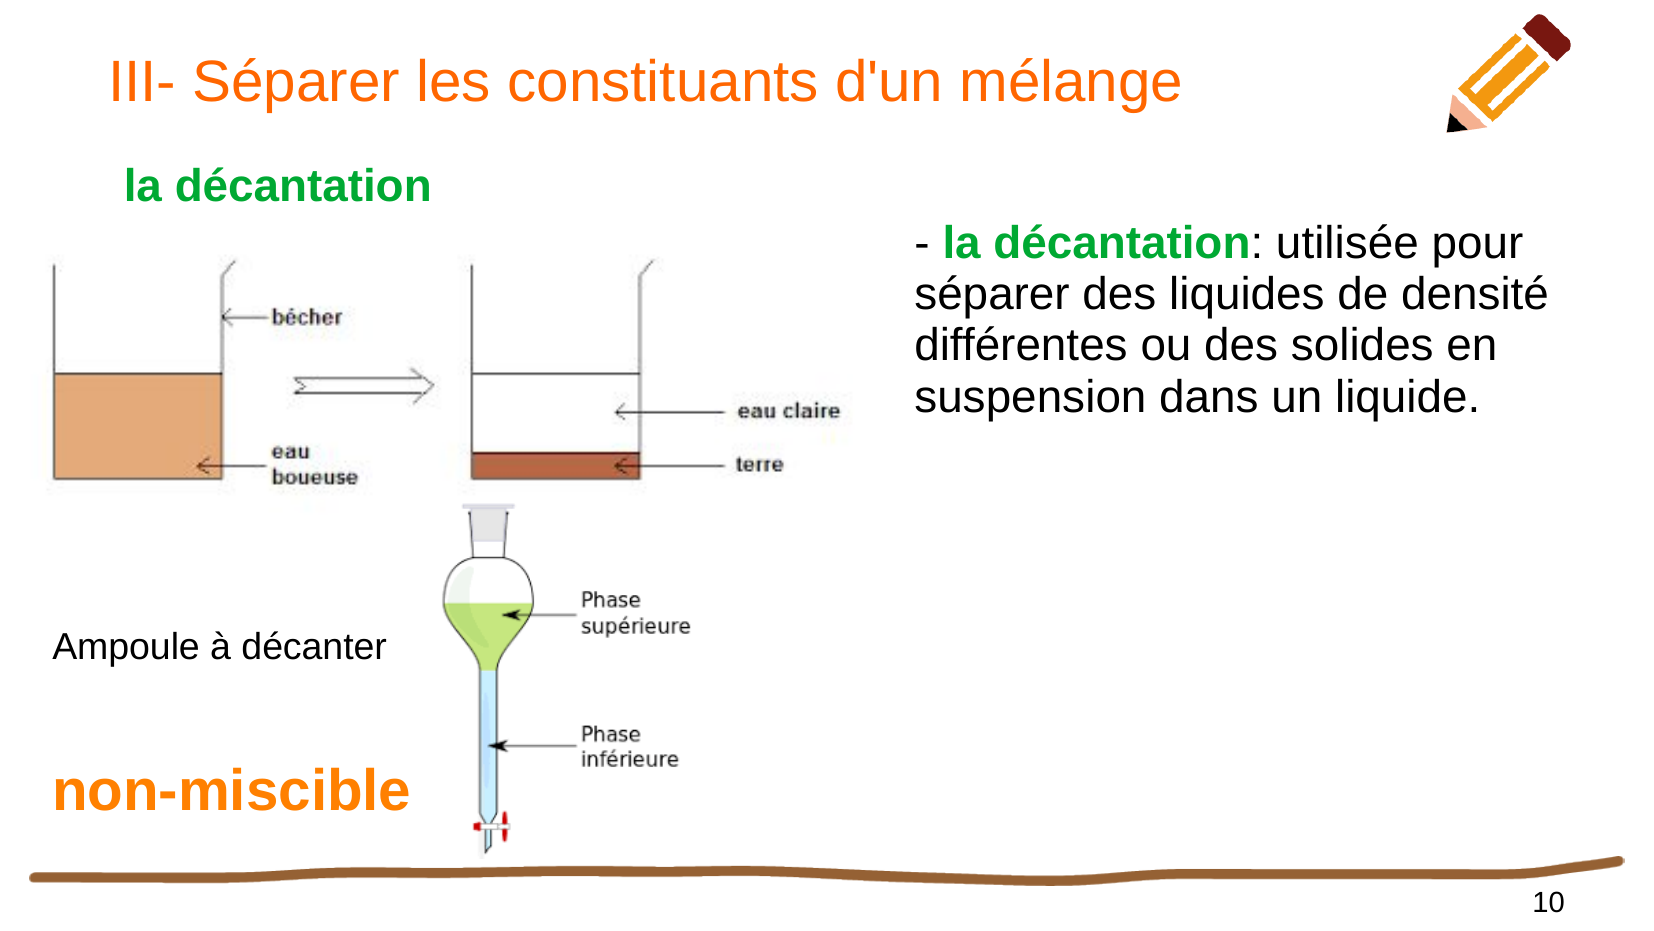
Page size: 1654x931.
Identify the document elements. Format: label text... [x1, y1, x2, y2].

title III- Séparer les constituants d'un mélange [37, 16, 1426, 147]
text_box Ampoule à décanter [37, 618, 402, 676]
text_box la décantation [108, 152, 447, 219]
picture [29, 238, 1625, 886]
text_box non-miscible [37, 750, 430, 830]
picture [1446, 14, 1571, 133]
text_box - la décantation: utilisée pour séparer des liquides de densité différentes ou des solides en suspension dans un liquide. [899, 209, 1613, 451]
